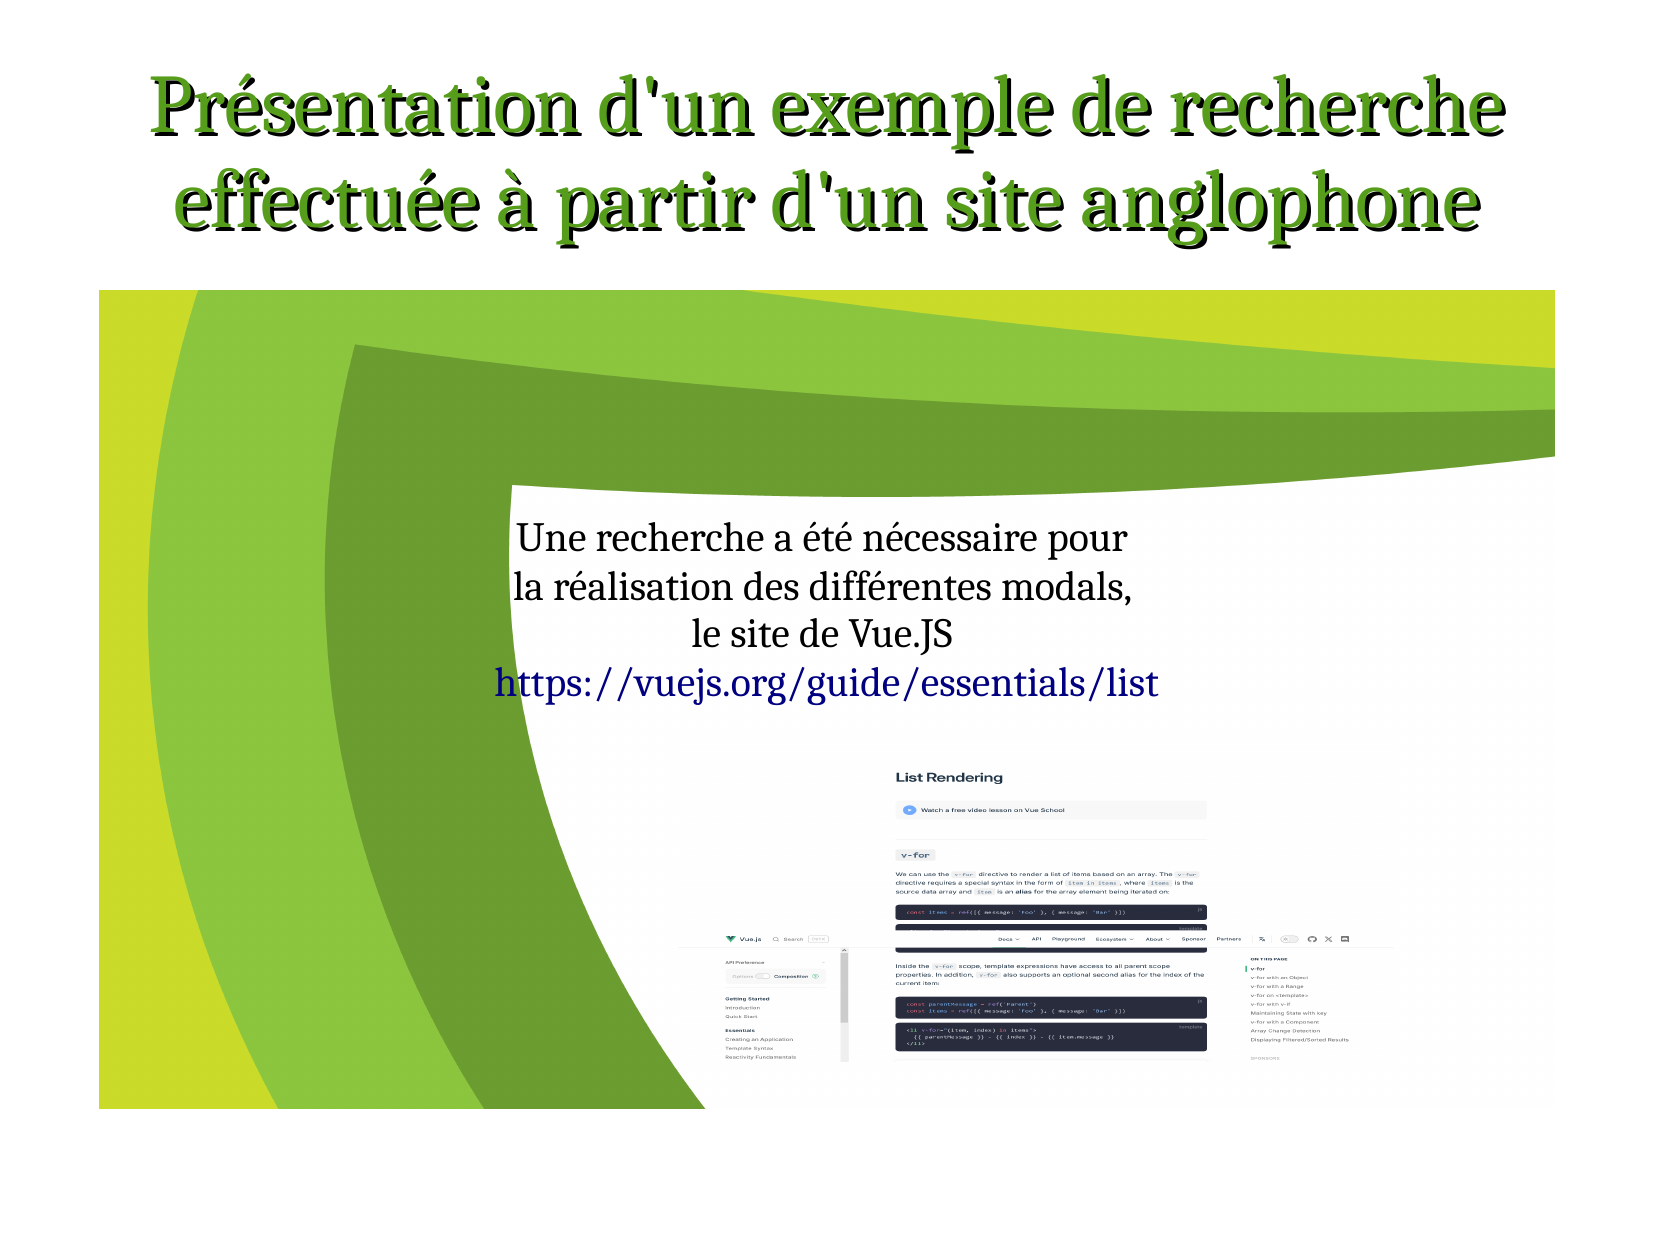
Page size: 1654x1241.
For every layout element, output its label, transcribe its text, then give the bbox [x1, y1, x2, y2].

title Présentation d'un exemple de recherche effectuée à partir d'un site anglophone [82, 49, 1571, 257]
picture [99, 290, 1555, 1109]
